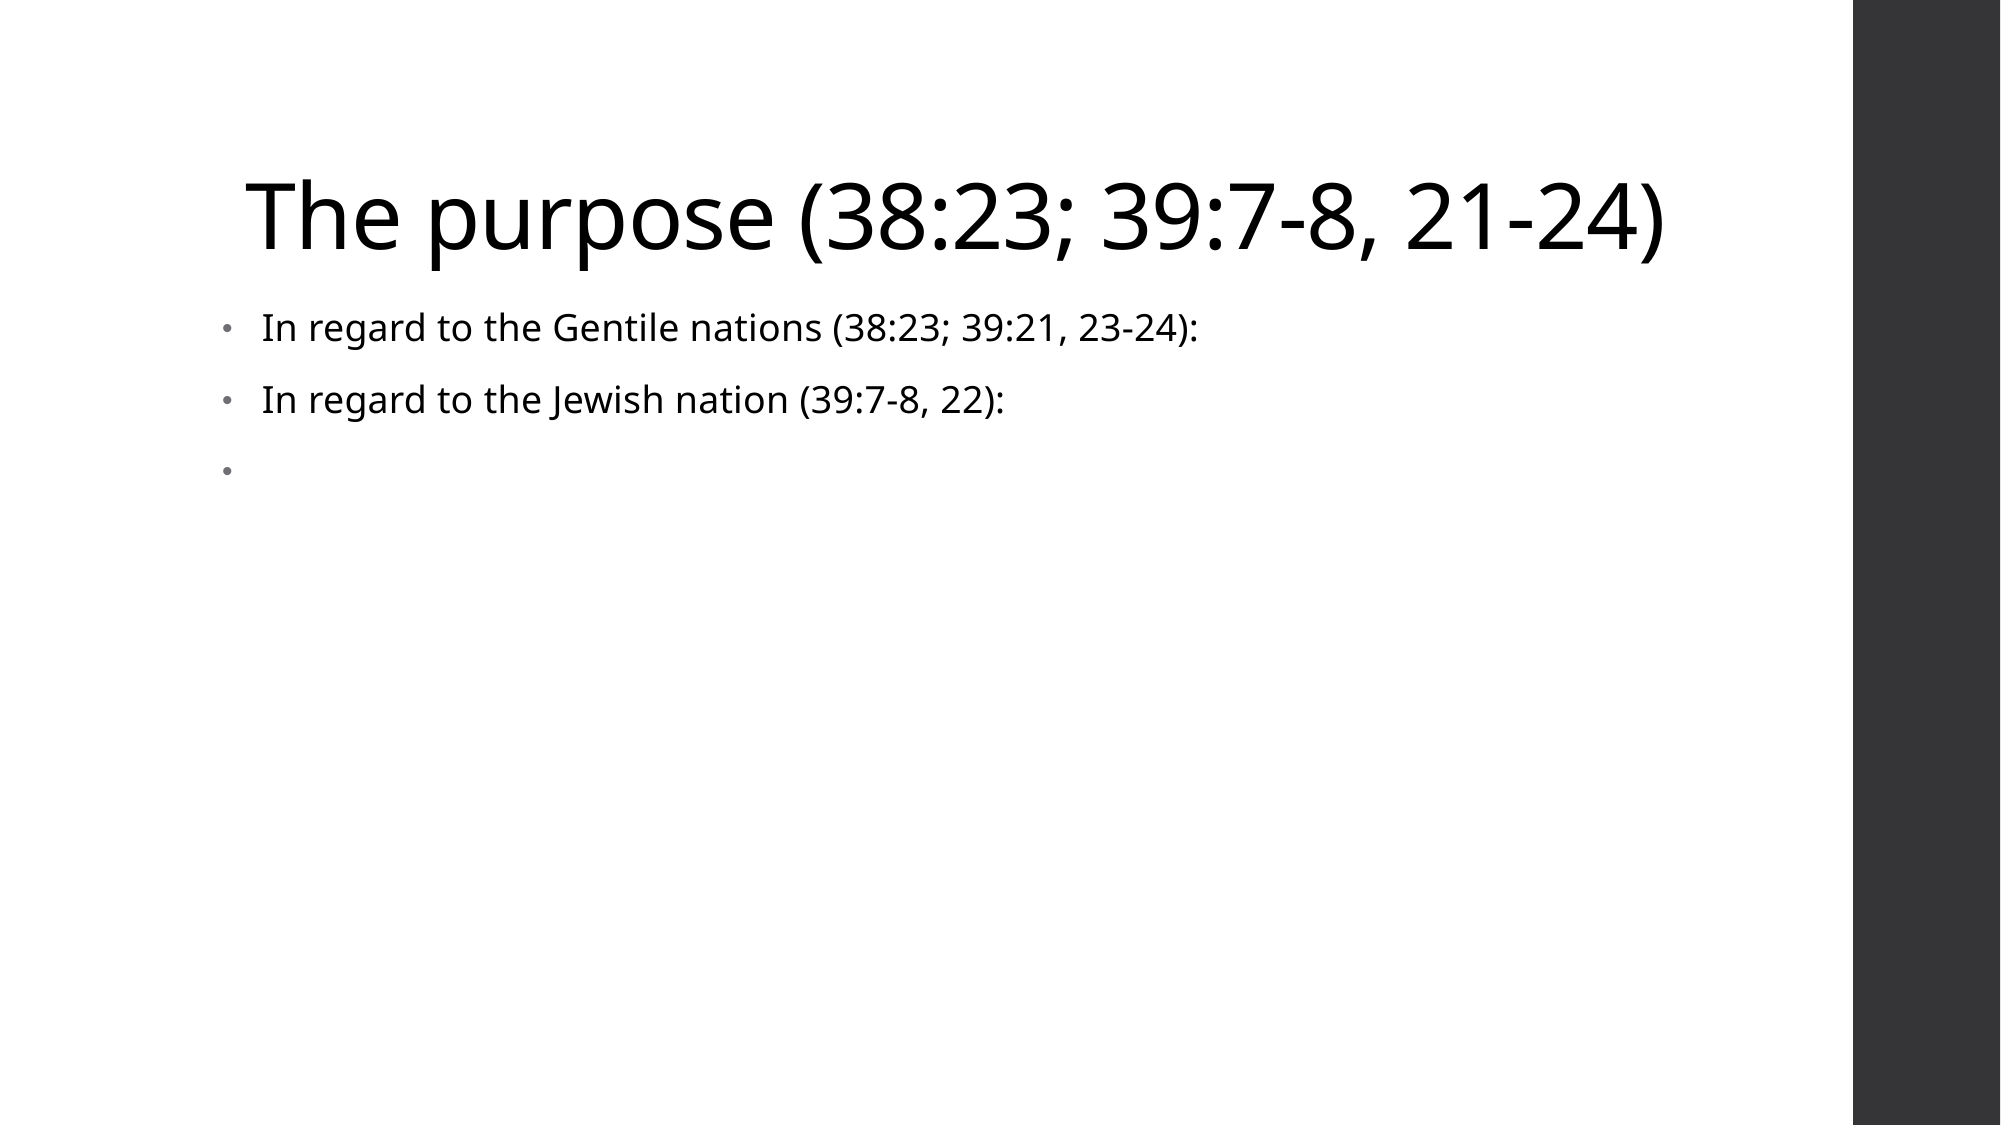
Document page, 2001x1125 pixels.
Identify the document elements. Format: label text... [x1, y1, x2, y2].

title The purpose (38:23; 39:7-8, 21-24) [206, 60, 1797, 278]
list In regard to the Gentile nations (38:23; 39:21, 23-24): In regard to the Jewish nation (39:7-8, 22): [206, 299, 1617, 1014]
